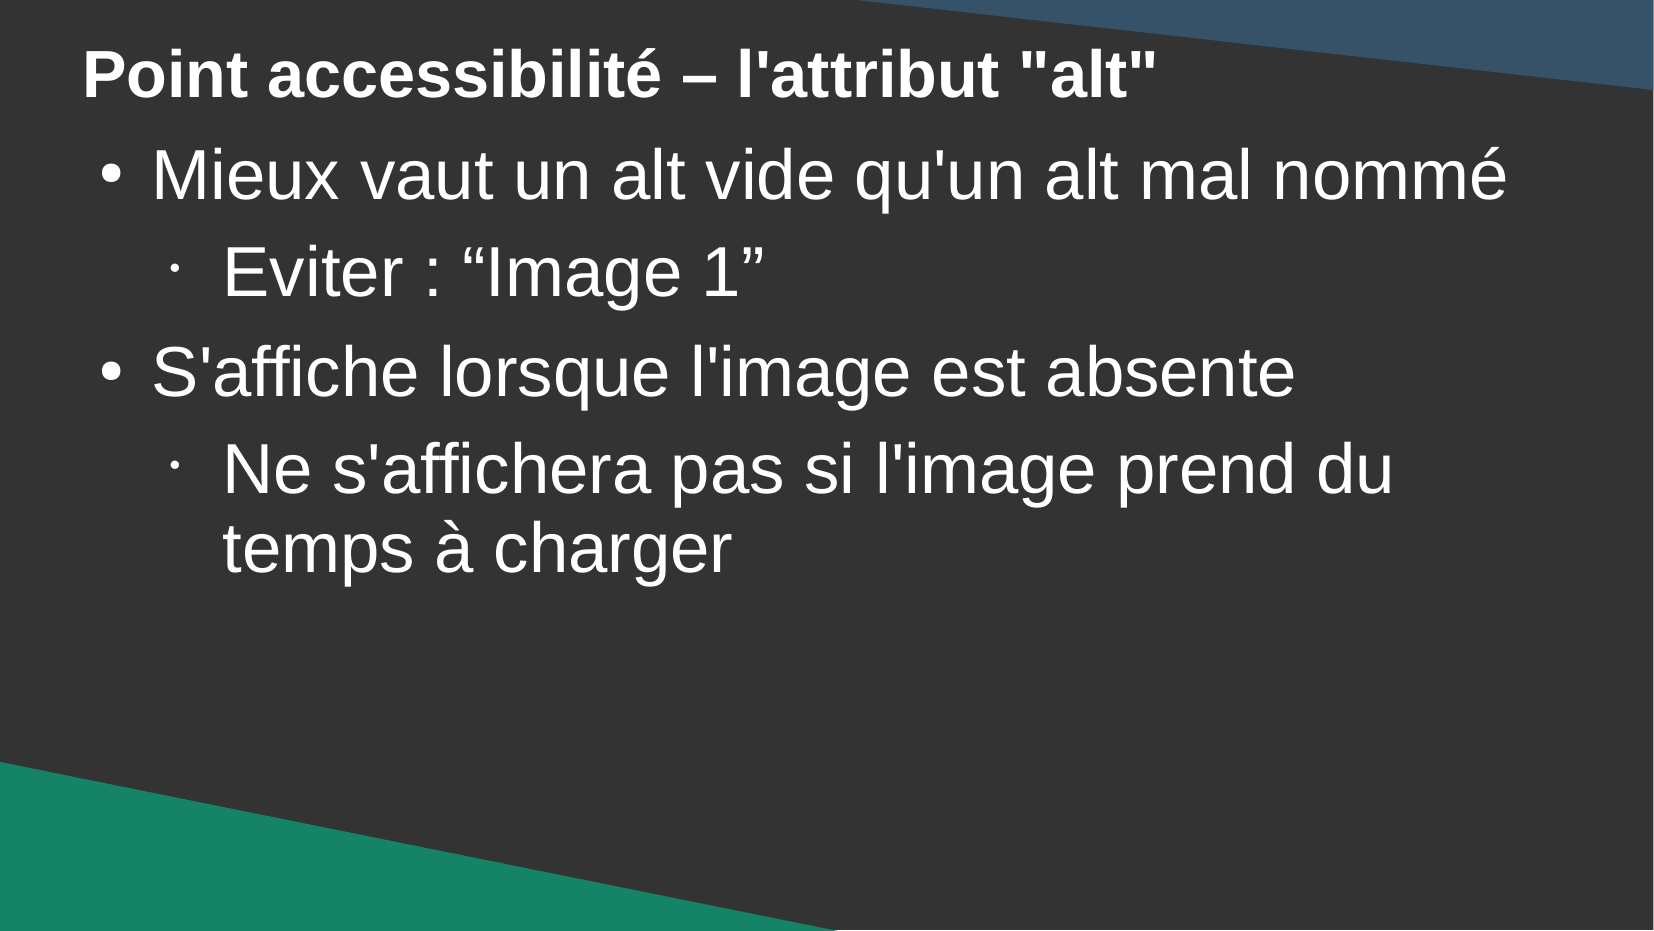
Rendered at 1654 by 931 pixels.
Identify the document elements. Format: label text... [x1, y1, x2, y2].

text_box [0, 761, 838, 931]
text_box [856, 0, 1654, 91]
title Point accessibilité – l'attribut "alt" [82, 37, 1571, 122]
list Mieux vaut un alt vide qu'un alt mal nommé Eviter : “Image 1” S'affiche lorsque l'image est absente Ne s'affichera pas si l'image prend du temps à charger [80, 135, 1605, 780]
